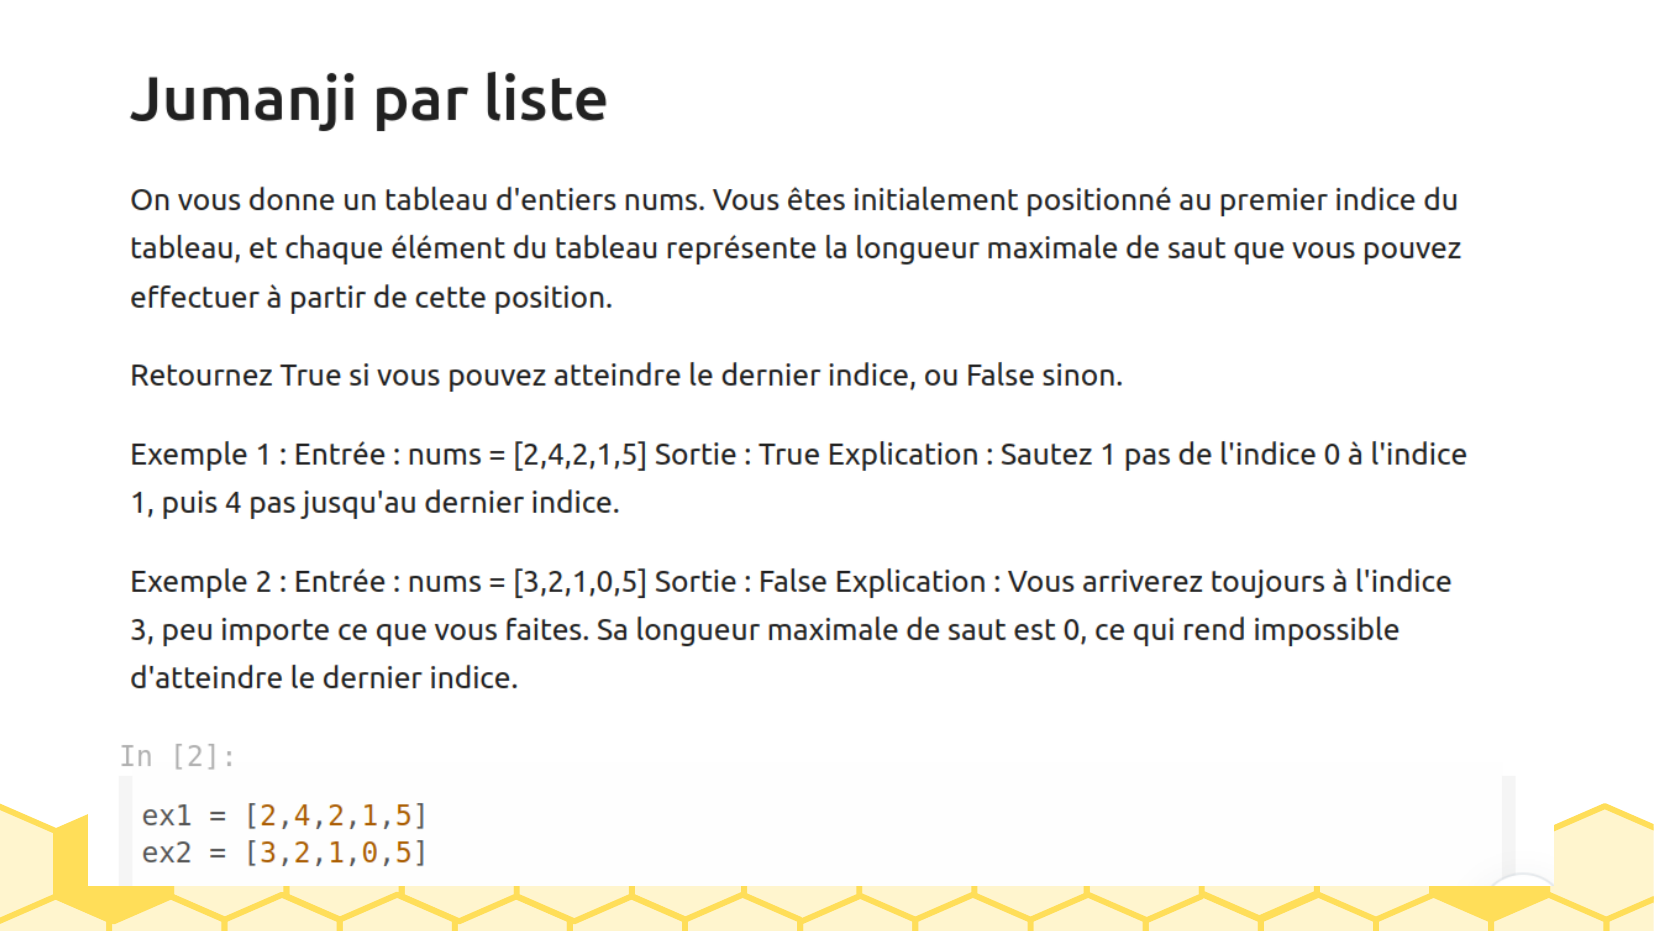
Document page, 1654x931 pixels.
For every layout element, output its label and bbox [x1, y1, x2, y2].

picture [88, 41, 1554, 886]
